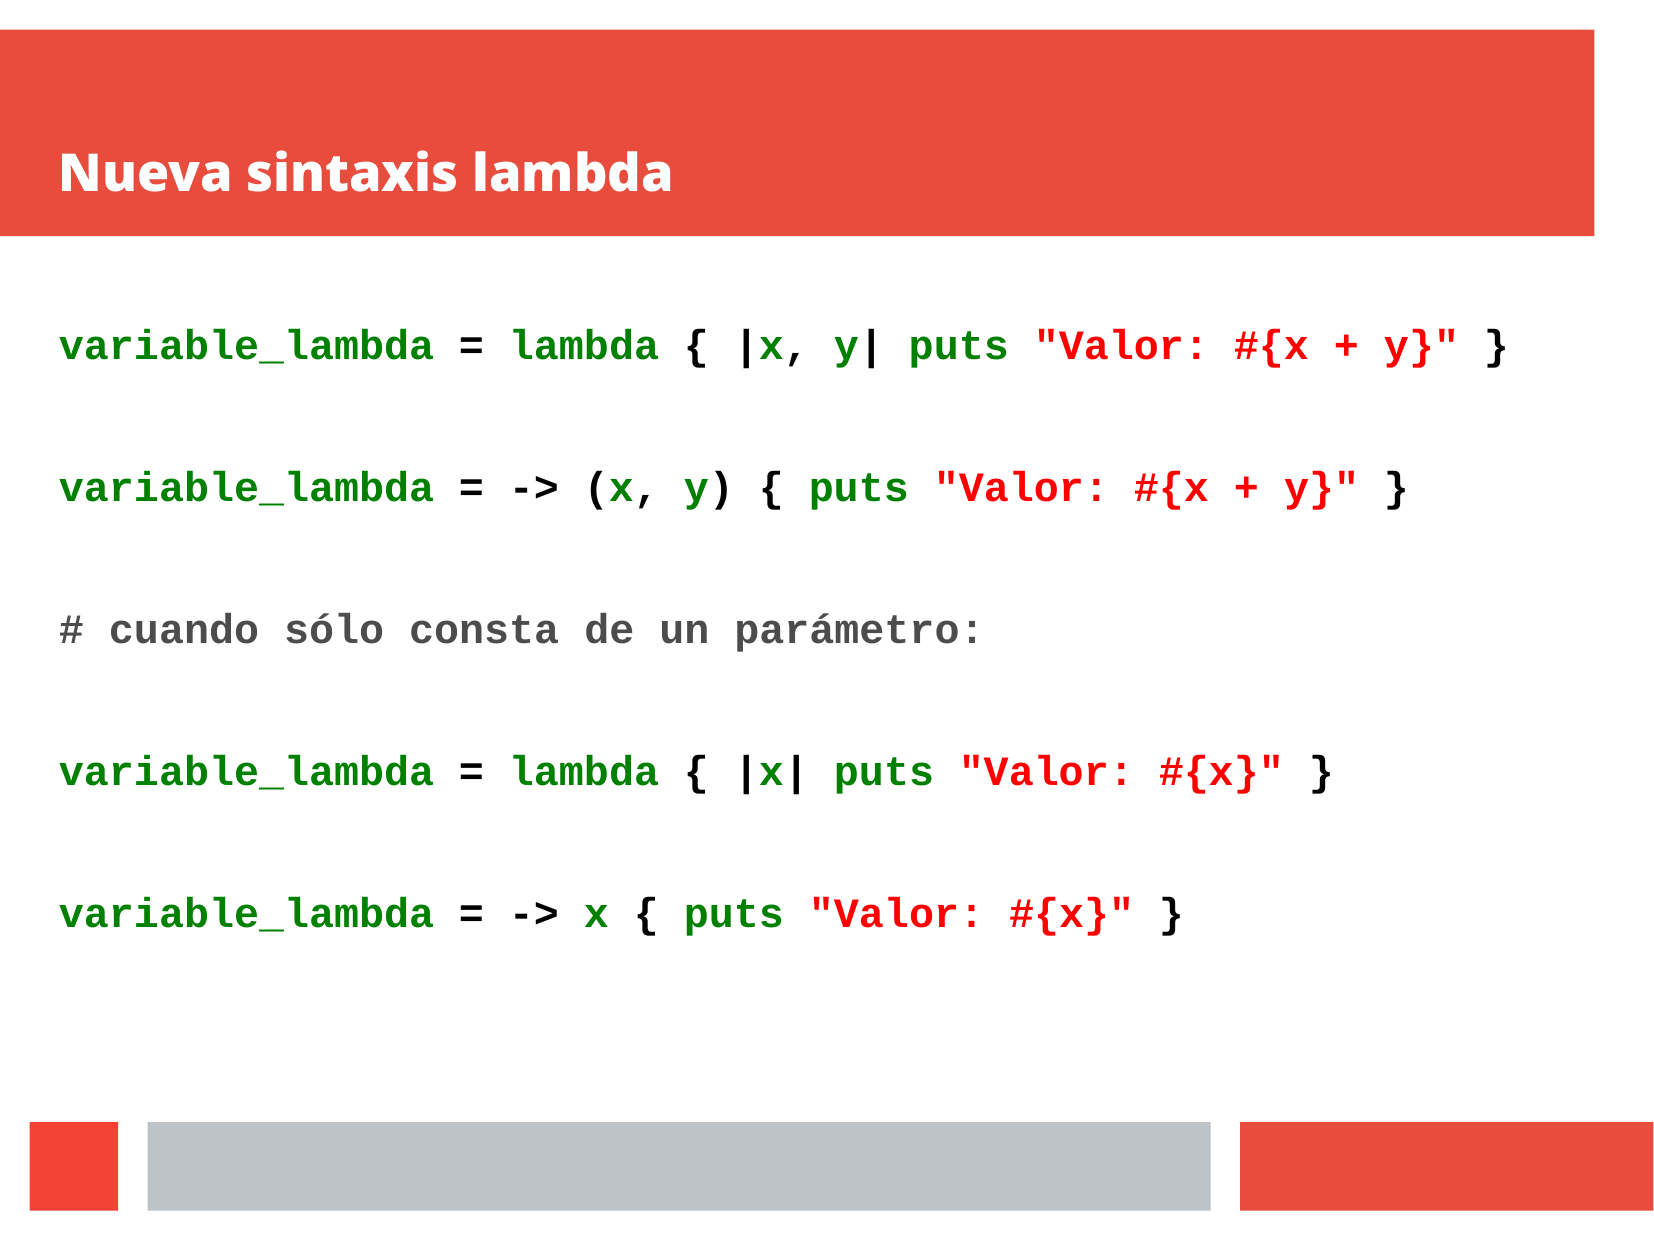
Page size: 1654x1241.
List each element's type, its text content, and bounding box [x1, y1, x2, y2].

list variable_lambda = lambda { |x, y| puts "Valor: #{x + y}" } variable_lambda = -> (x, y) { puts "Valor: #{x + y}" } # cuando sólo consta de un parámetro: variable_lambda = lambda { |x| puts "Valor: #{x}" } variable_lambda = -> x { puts "Valor: #{x}" } [59, 324, 1565, 1093]
title Nueva sintaxis lambda [59, 59, 1595, 207]
